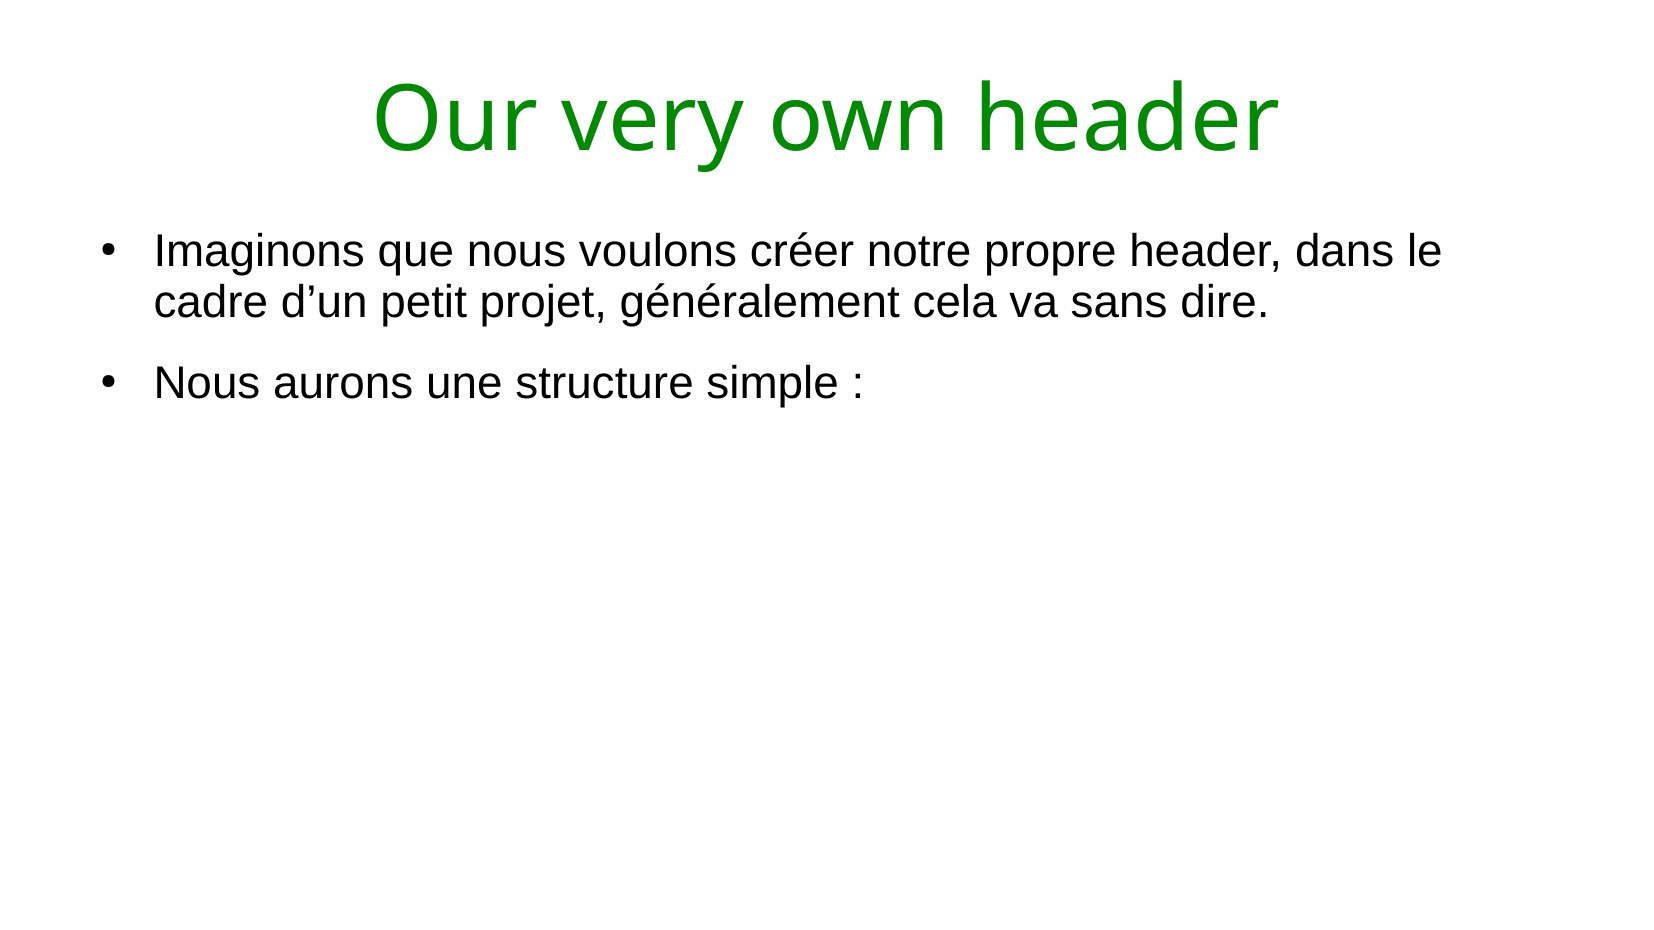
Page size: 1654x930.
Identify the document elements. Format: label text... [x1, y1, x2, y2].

title Our very own header [82, 37, 1571, 193]
list Imaginons que nous voulons créer notre propre header, dans le cadre d’un petit projet, généralement cela va sans dire. Nous aurons une structure simple : [82, 224, 1571, 930]
